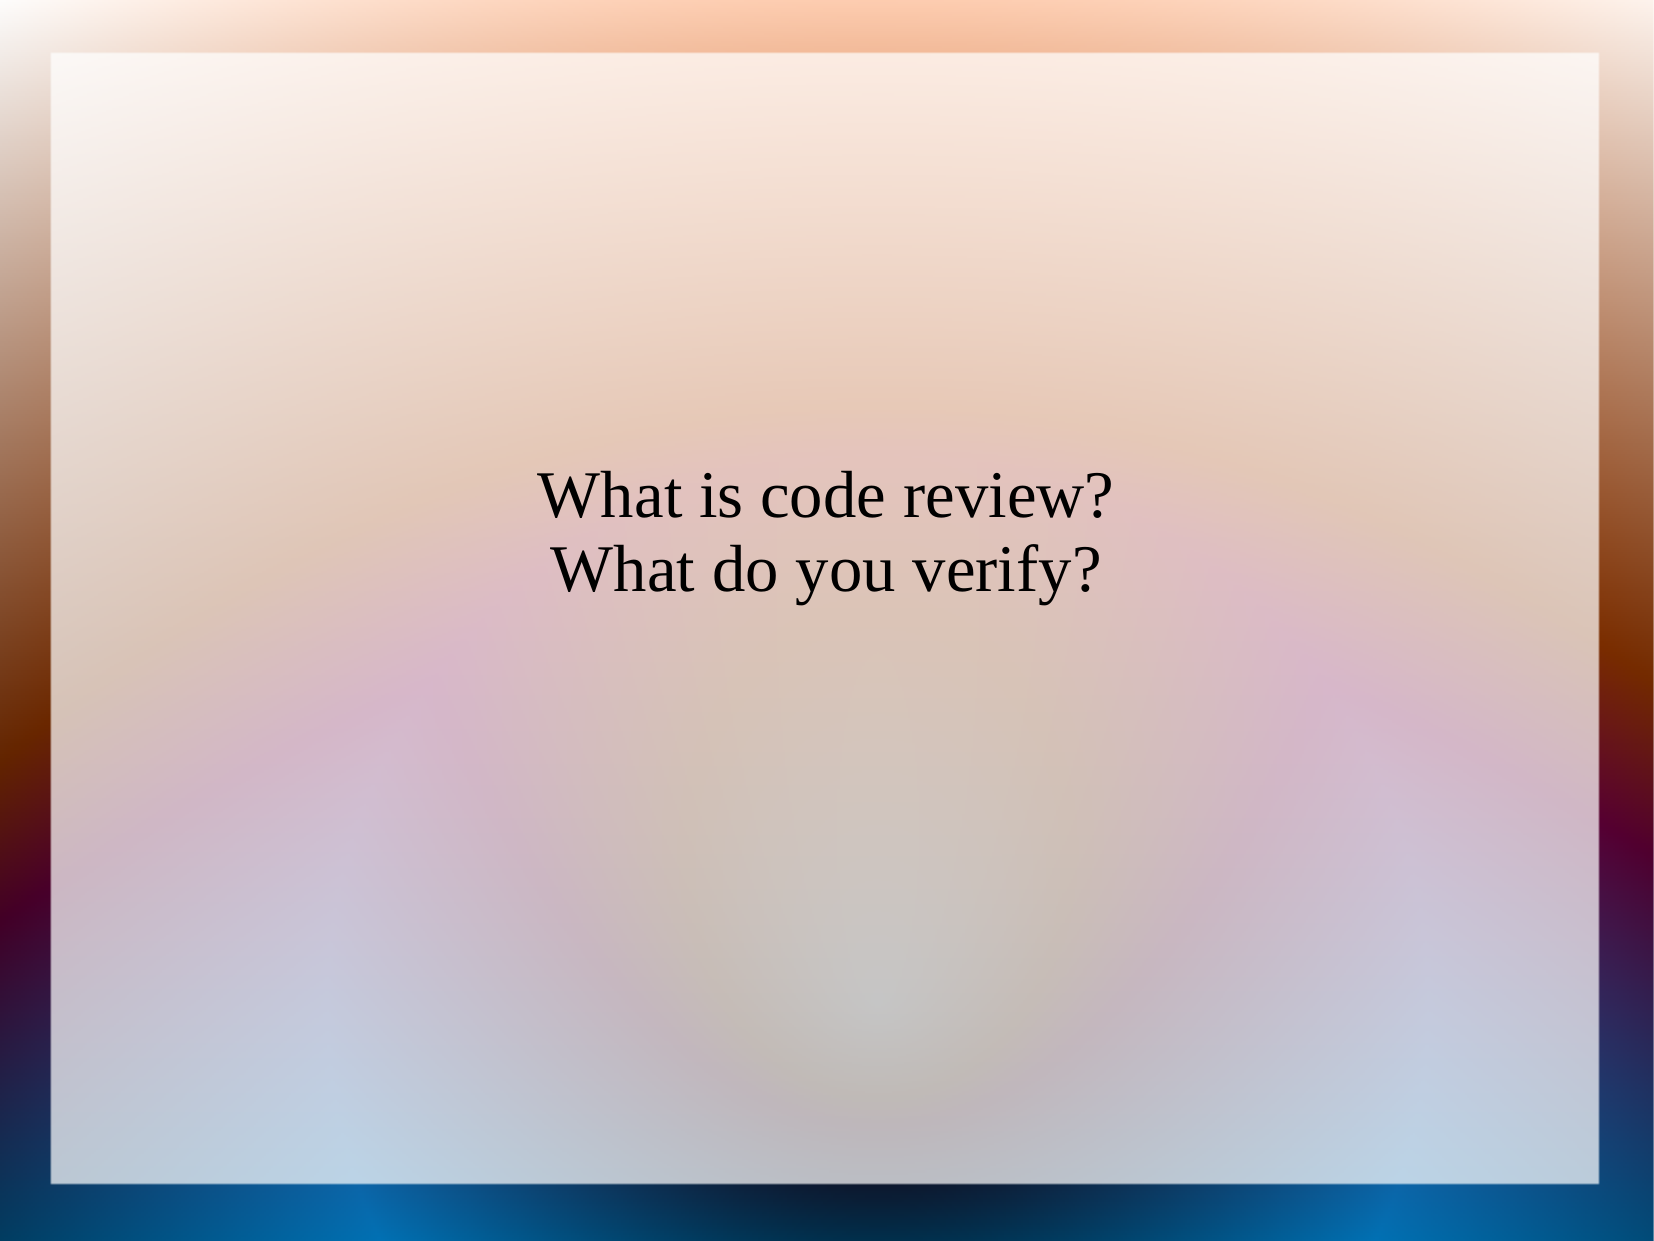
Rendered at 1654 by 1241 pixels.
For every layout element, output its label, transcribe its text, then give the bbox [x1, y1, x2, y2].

subtitle What is code review? What do you verify? [82, 55, 1571, 1010]
picture [0, 0, 1654, 1241]
